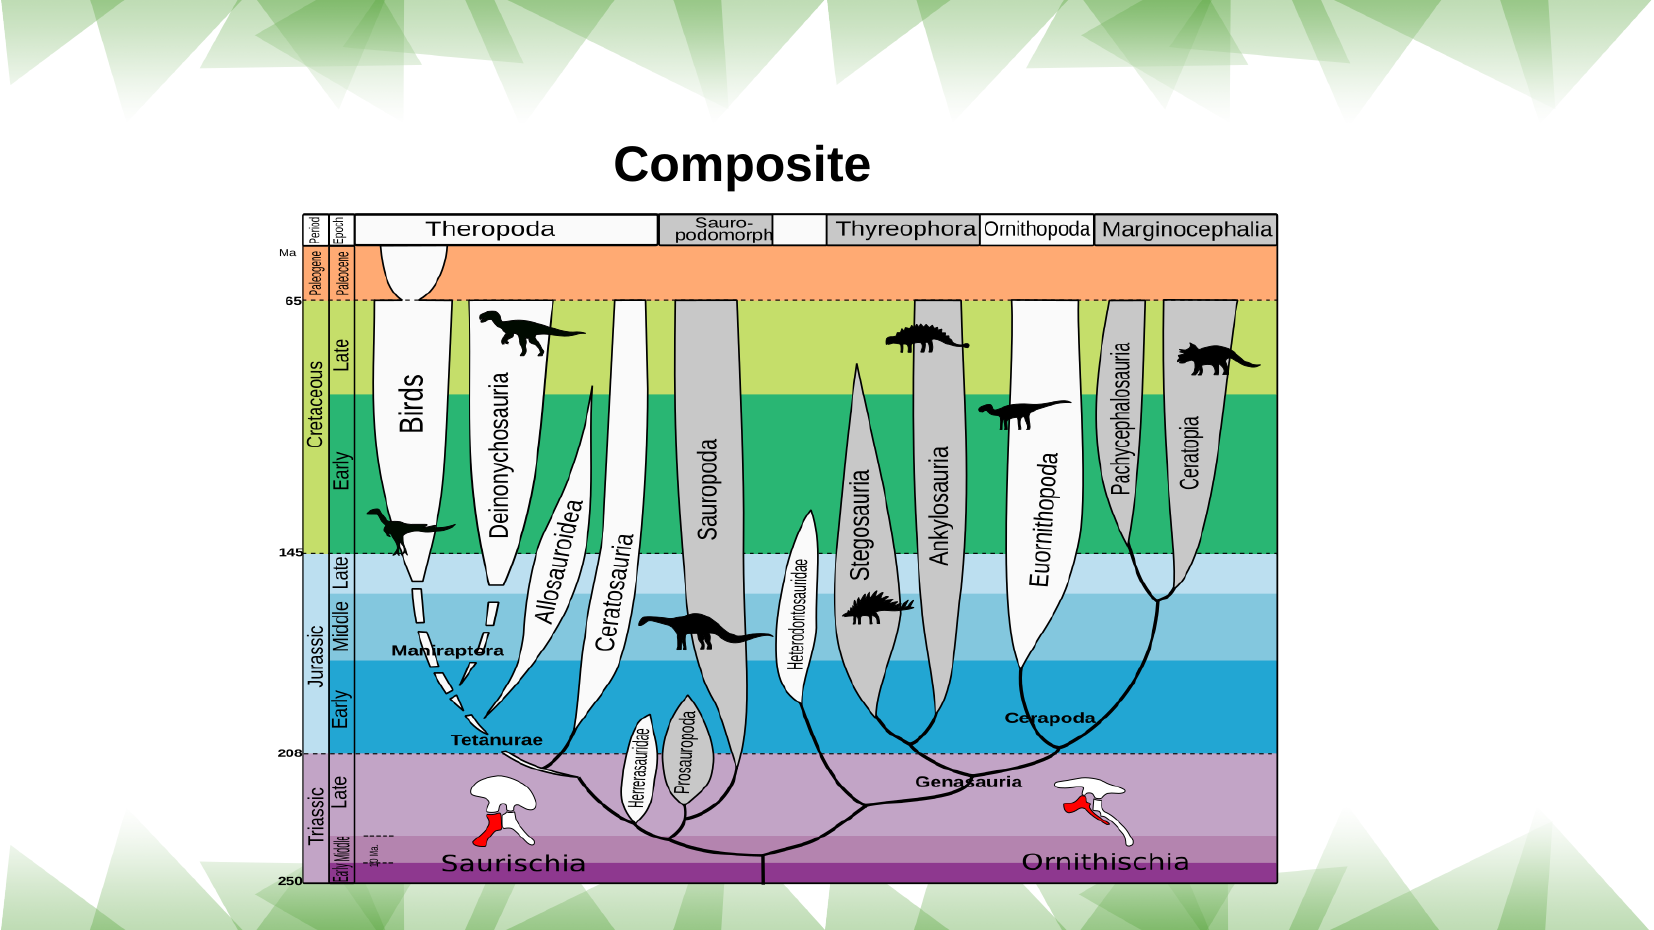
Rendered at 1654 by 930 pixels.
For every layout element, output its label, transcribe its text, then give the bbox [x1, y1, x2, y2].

picture [0, 0, 1653, 128]
picture [0, 209, 1651, 930]
title Composite [315, 90, 1171, 209]
